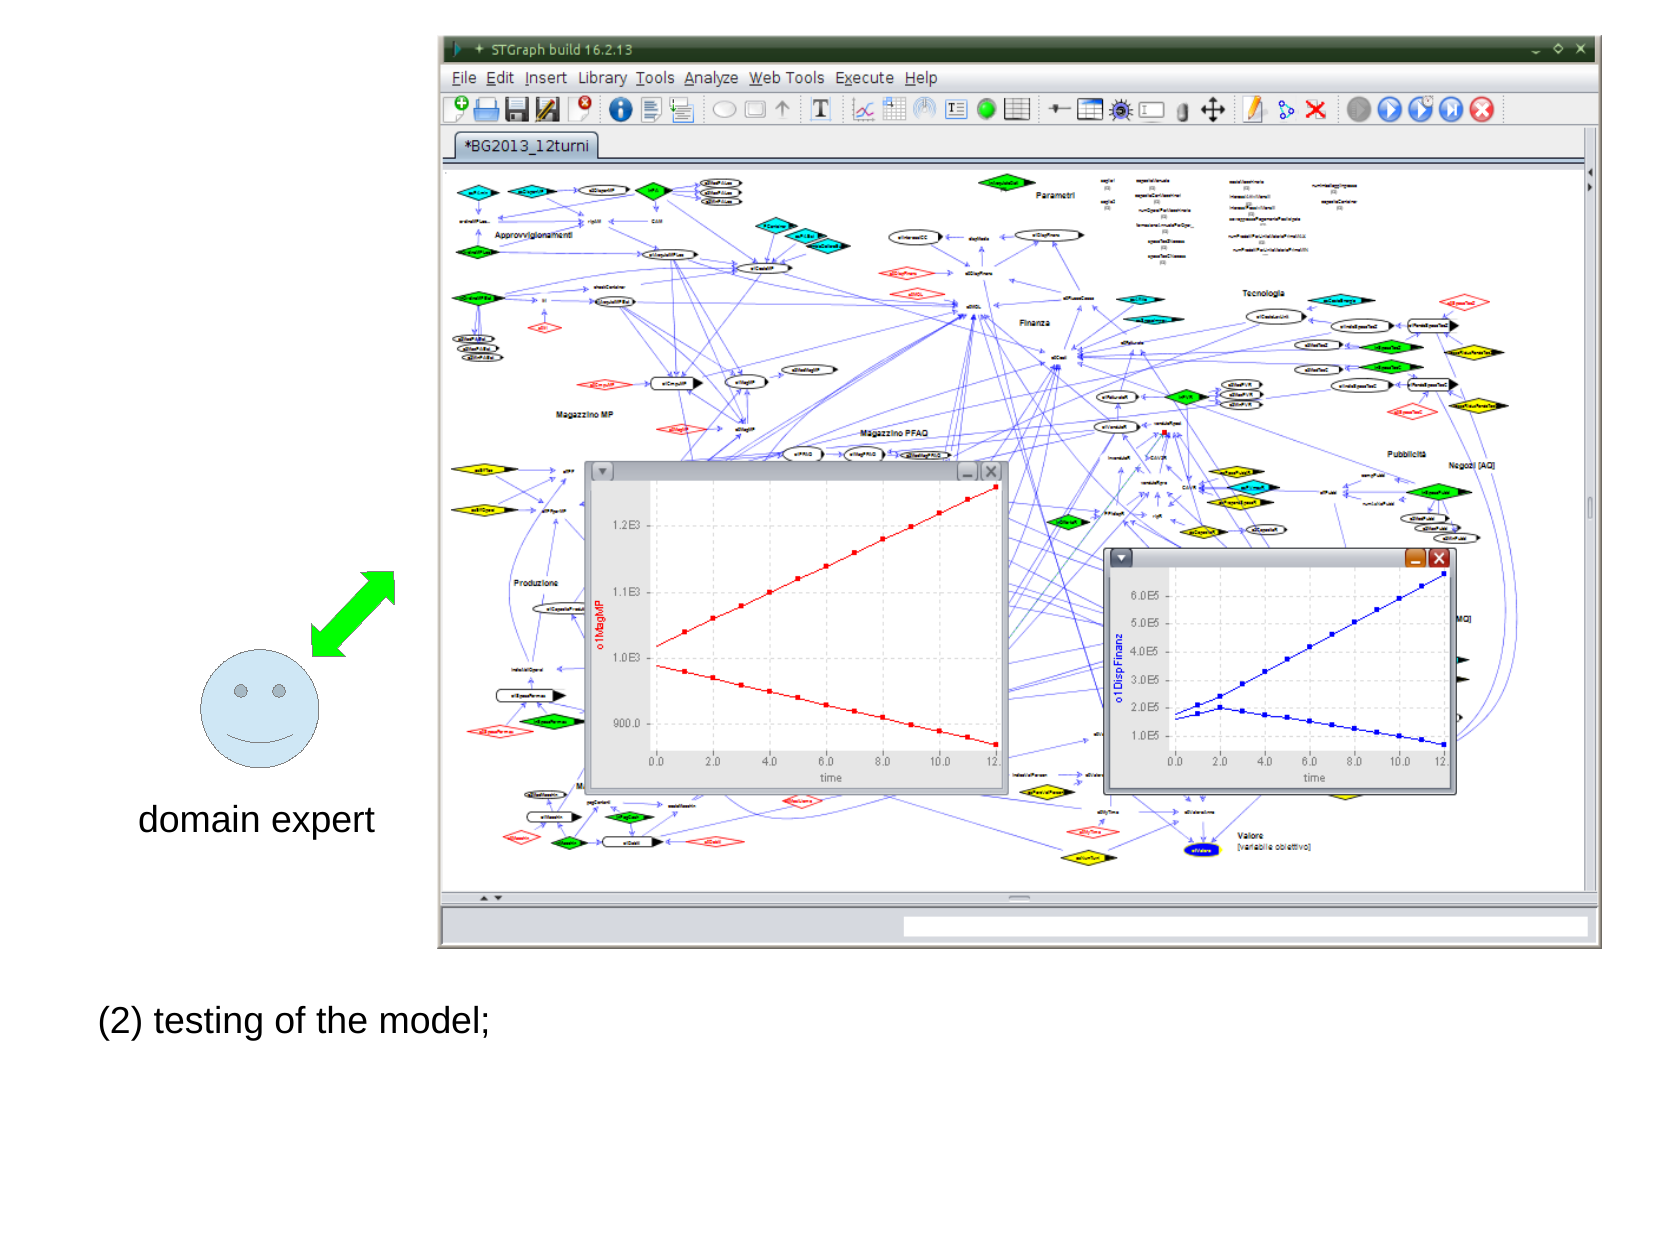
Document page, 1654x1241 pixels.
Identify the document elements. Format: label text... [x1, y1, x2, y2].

text_box [200, 649, 319, 768]
text_box domain expert [123, 791, 390, 849]
text_box [311, 571, 395, 657]
picture [437, 35, 1602, 949]
text_box (2) testing of the model; [82, 992, 1571, 1049]
